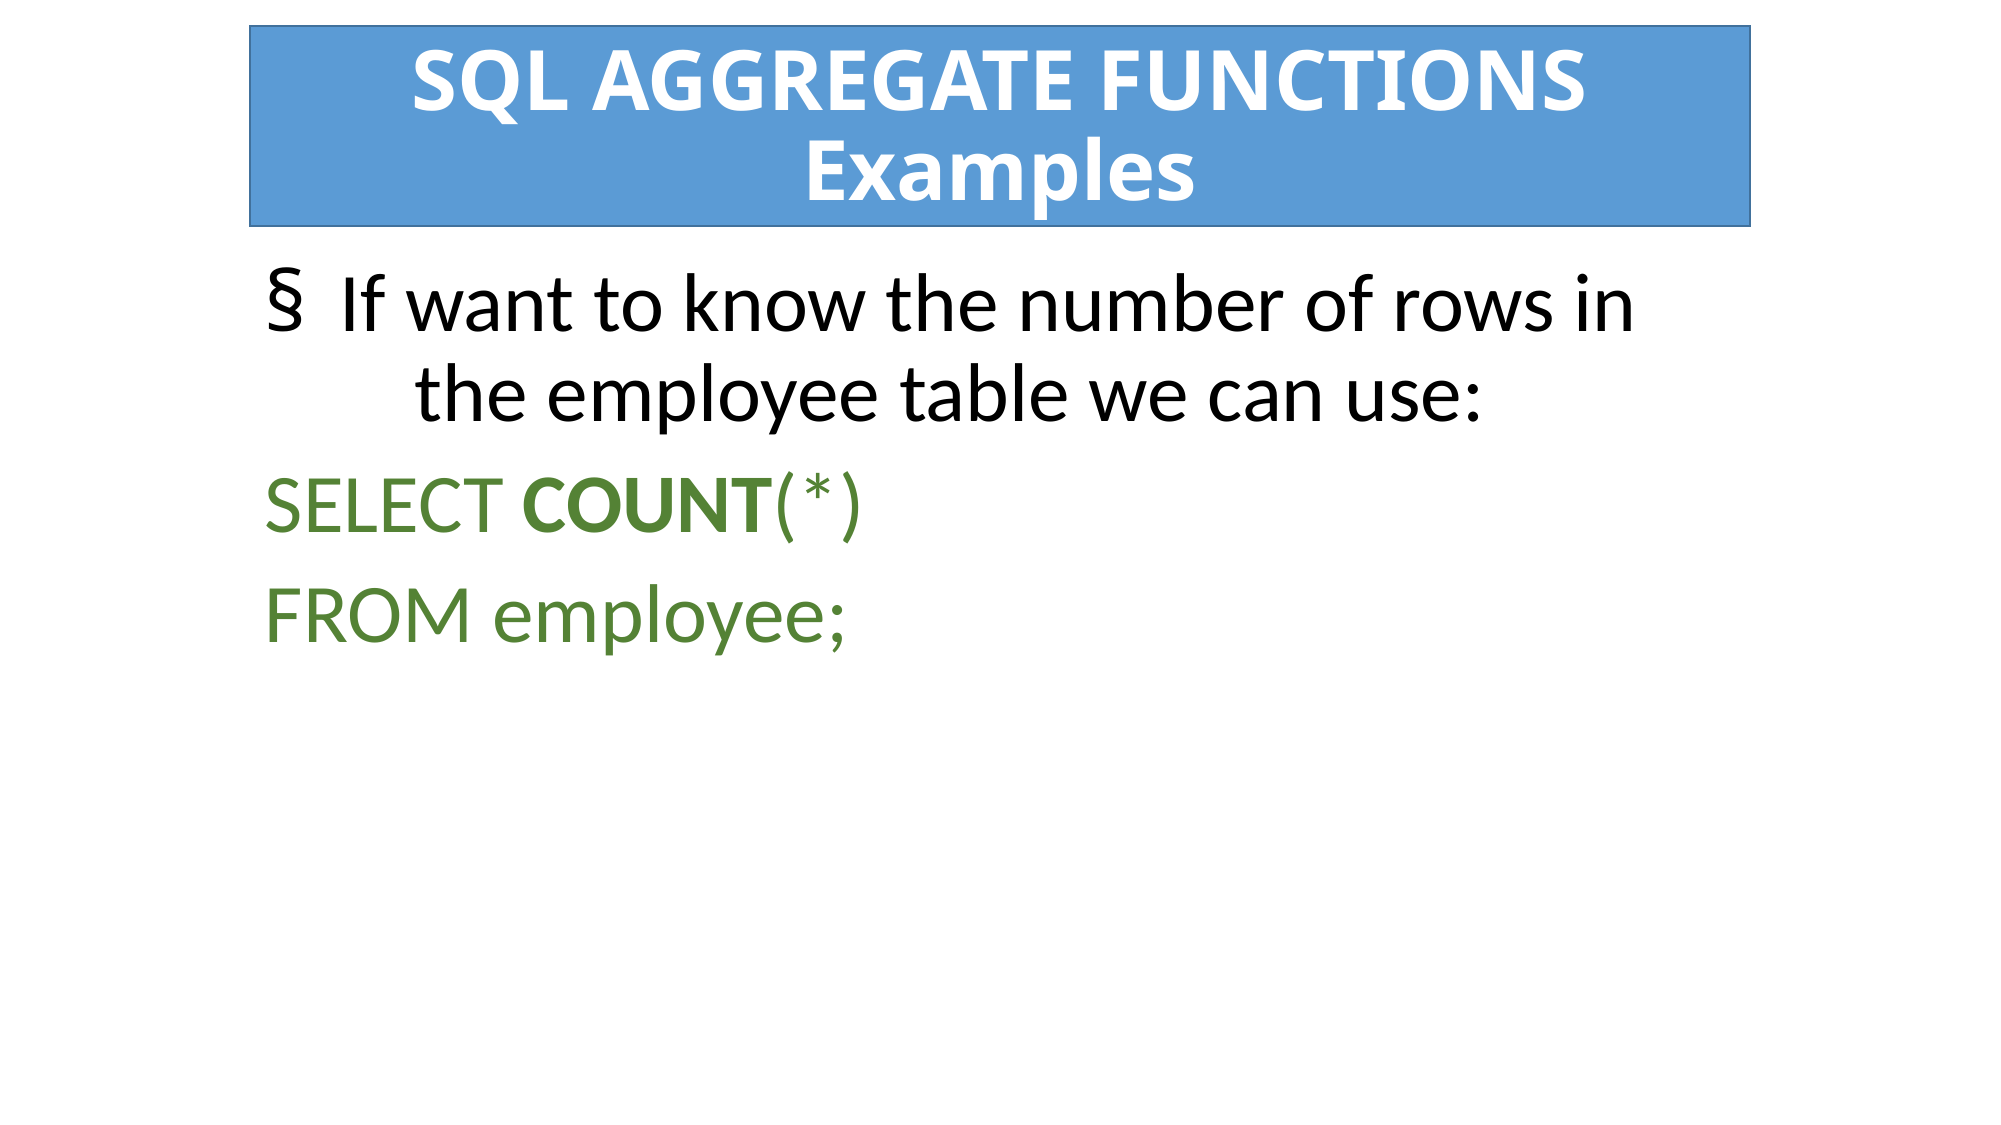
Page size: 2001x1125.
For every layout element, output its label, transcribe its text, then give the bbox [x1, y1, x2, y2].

subtitle If want to know the number of rows in the employee table we can use: SELECT COUNT(*) FROM employee; [249, 252, 1750, 1051]
title SQL AGGREGATE FUNCTIONS Examples [249, 26, 1750, 227]
